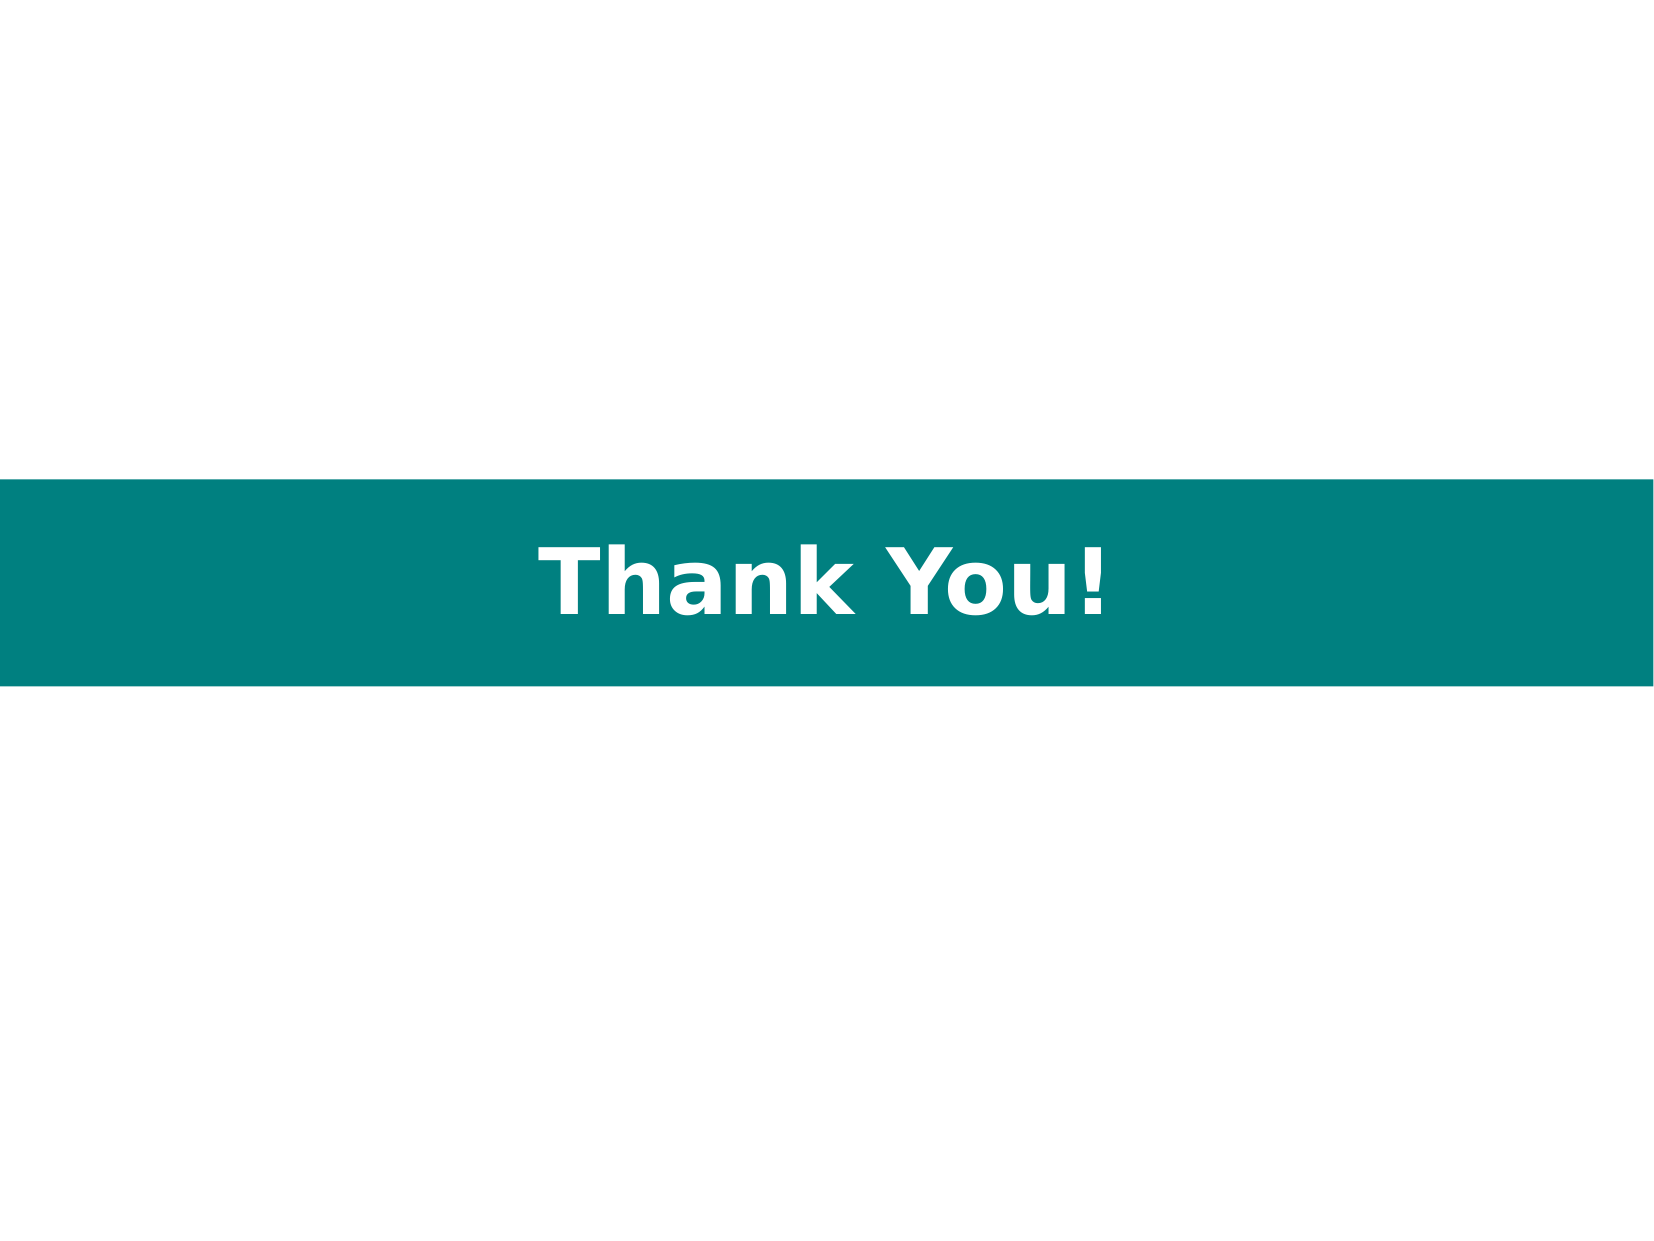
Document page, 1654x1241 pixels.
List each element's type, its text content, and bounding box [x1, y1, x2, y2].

title Thank You! [0, 479, 1654, 687]
